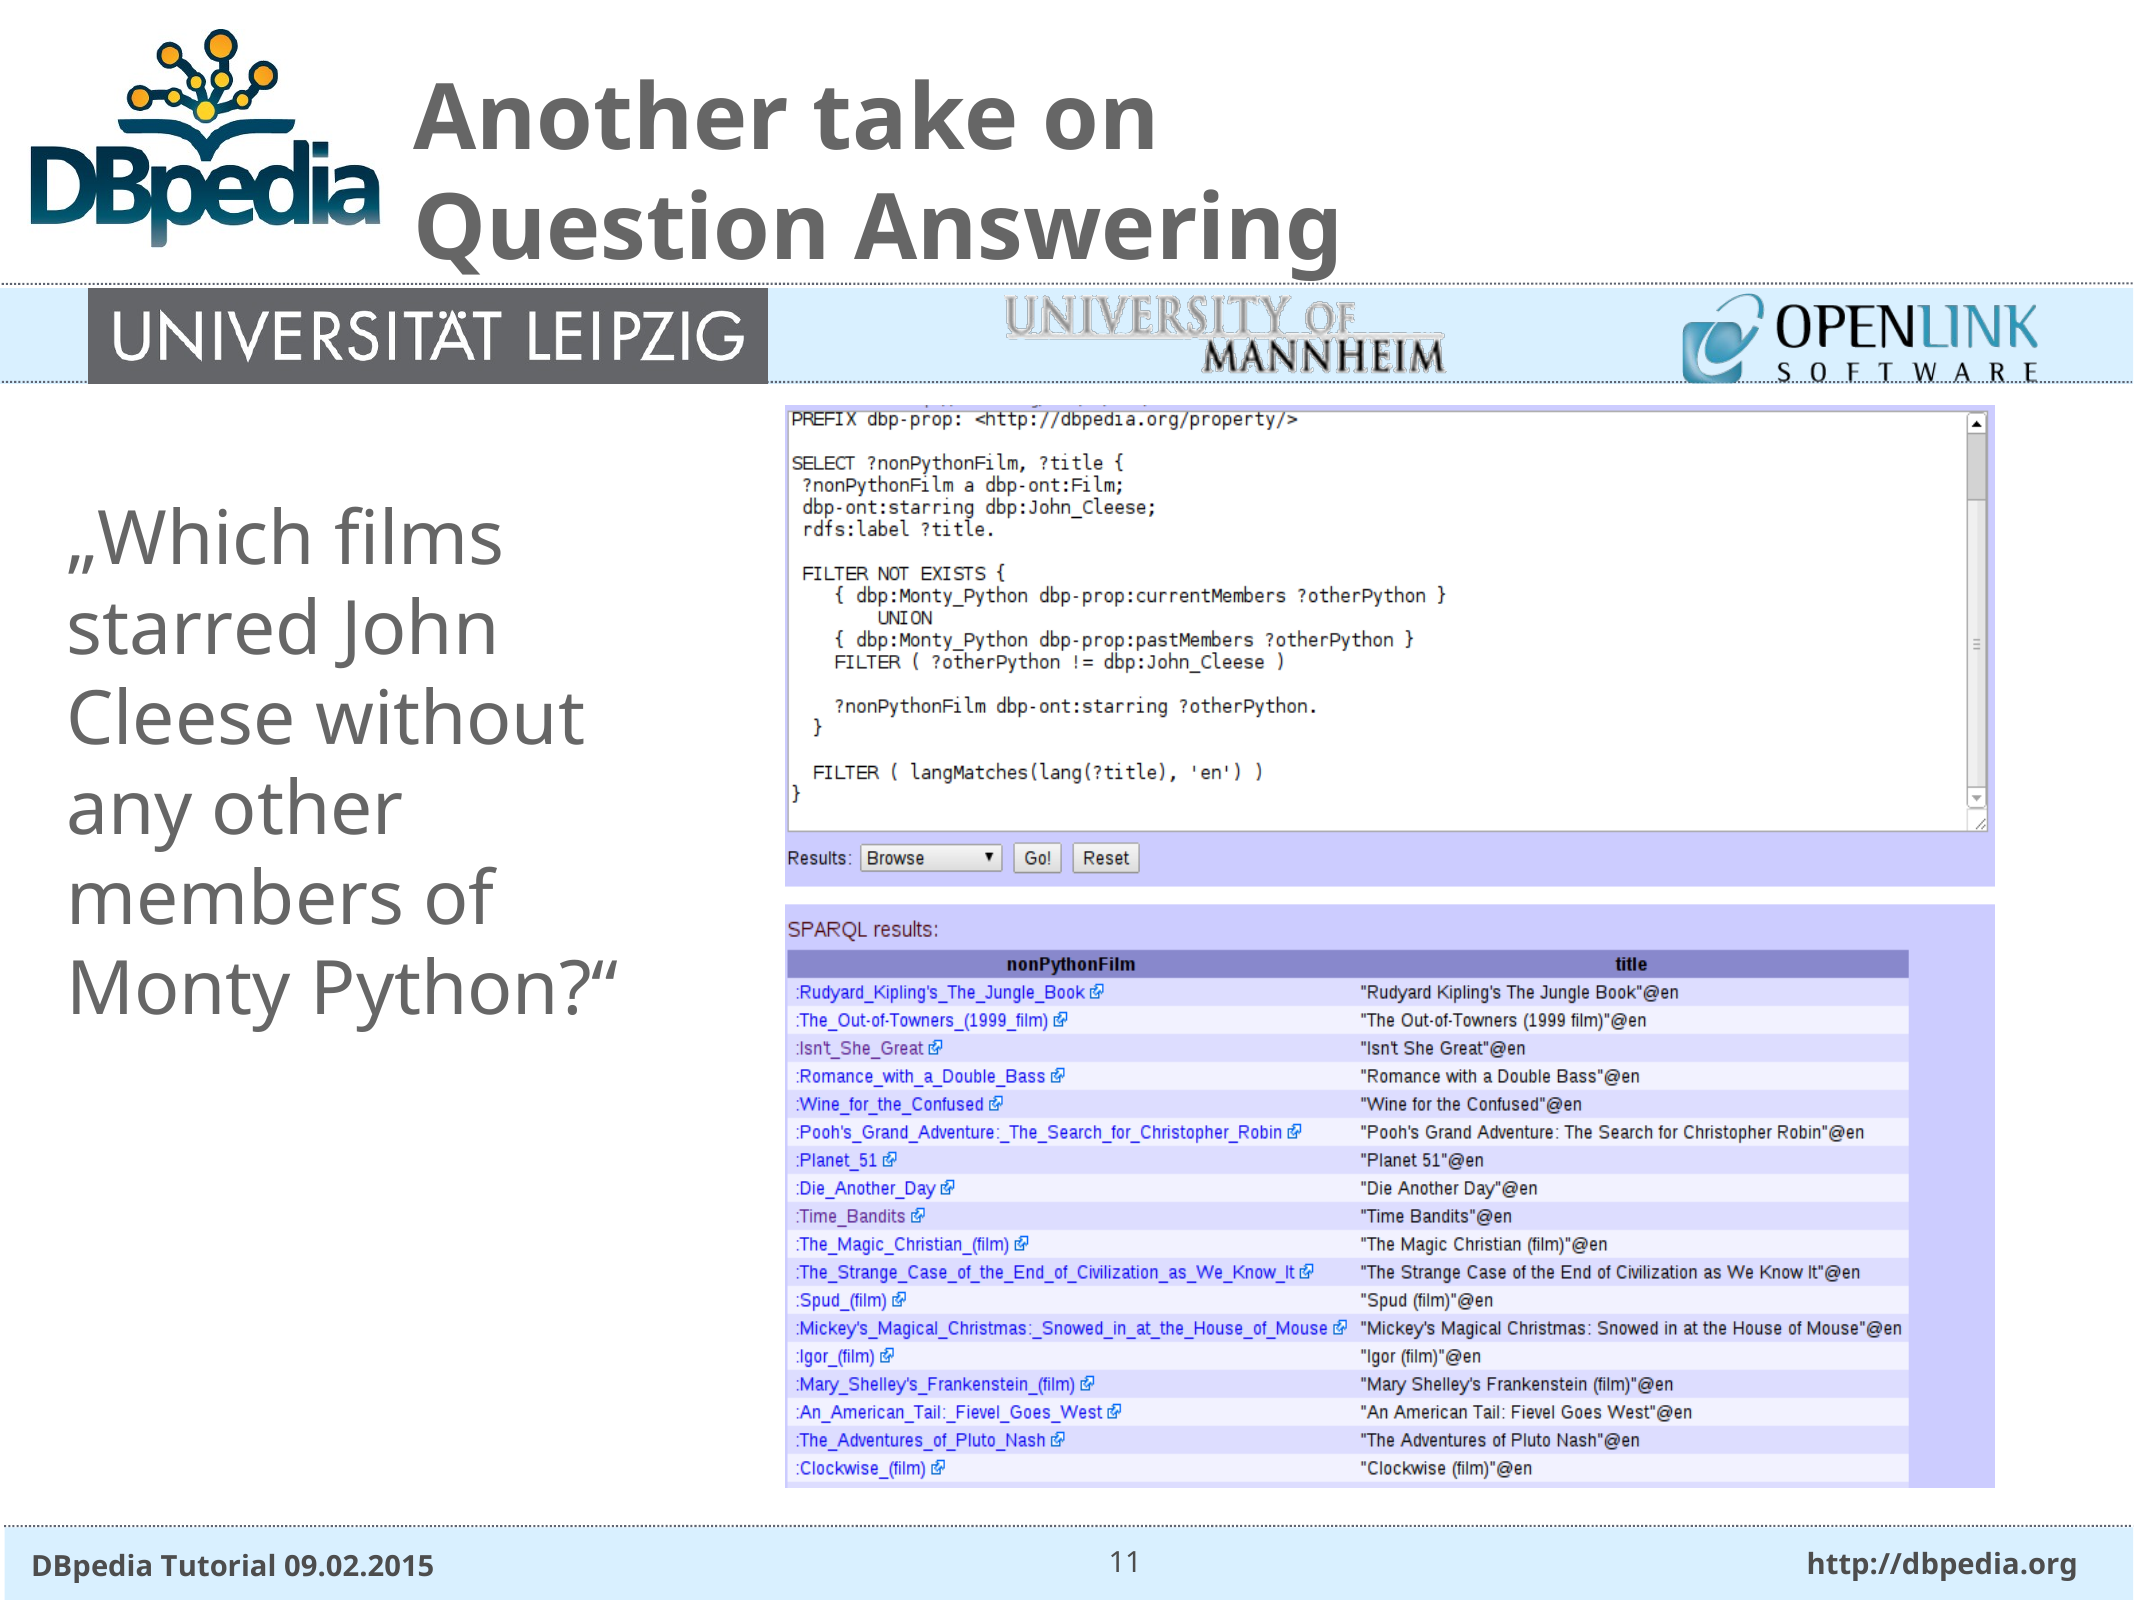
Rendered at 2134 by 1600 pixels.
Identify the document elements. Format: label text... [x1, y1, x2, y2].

picture [785, 405, 1995, 1488]
picture [27, 29, 384, 250]
title Another take on Question Answering [413, 57, 2097, 278]
picture [88, 288, 768, 384]
list „Which films starred John Cleese without any other members of Monty Python?“ [59, 489, 638, 1418]
picture [1003, 295, 1447, 377]
picture [1682, 293, 2038, 384]
